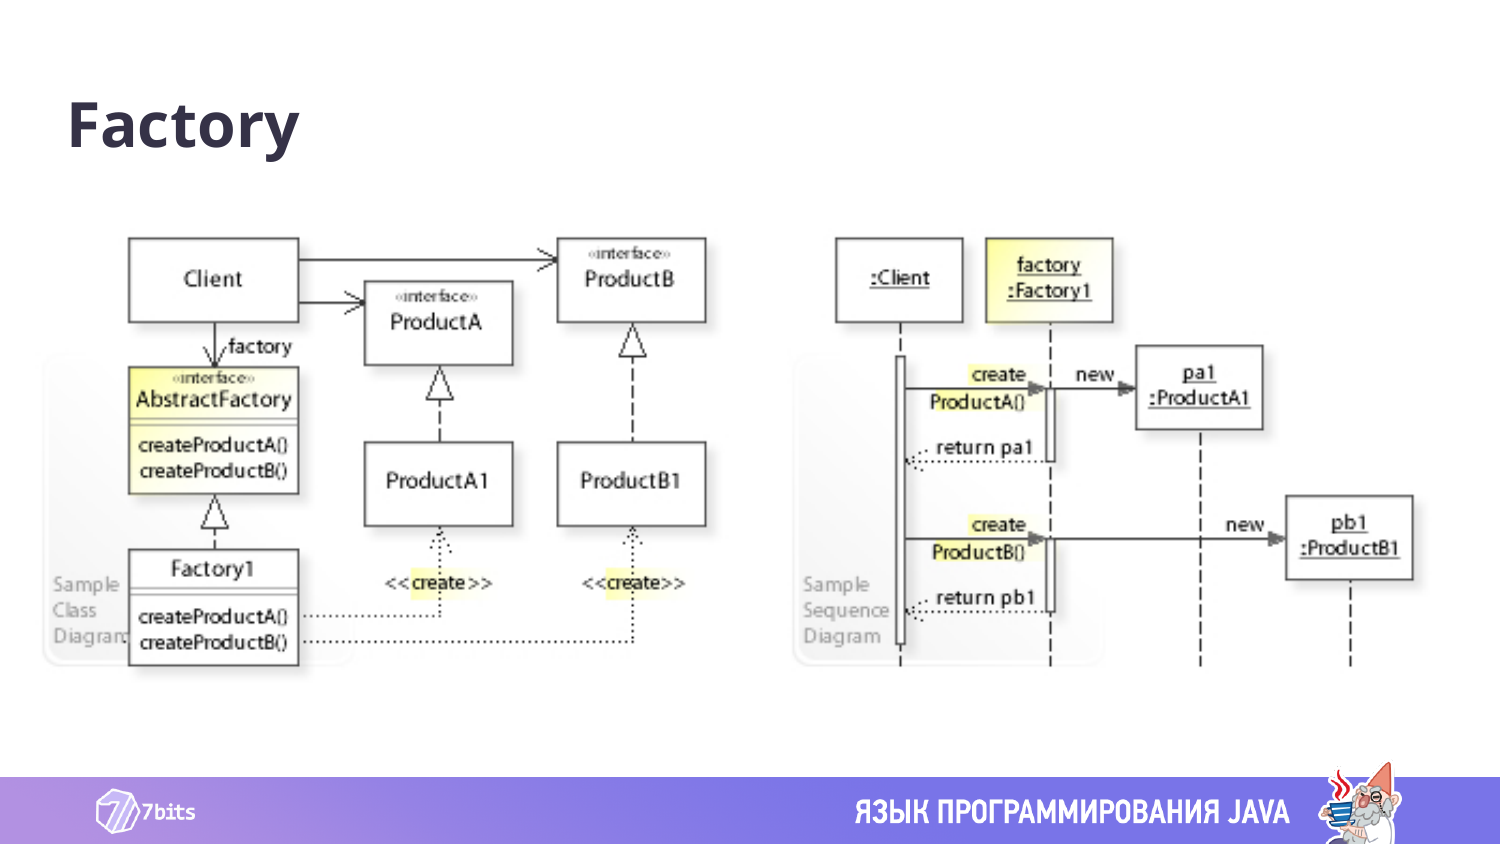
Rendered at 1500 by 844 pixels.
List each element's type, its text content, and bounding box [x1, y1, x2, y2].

picture [0, 717, 1500, 844]
title Factory [51, 69, 1449, 164]
picture [0, 195, 1500, 710]
